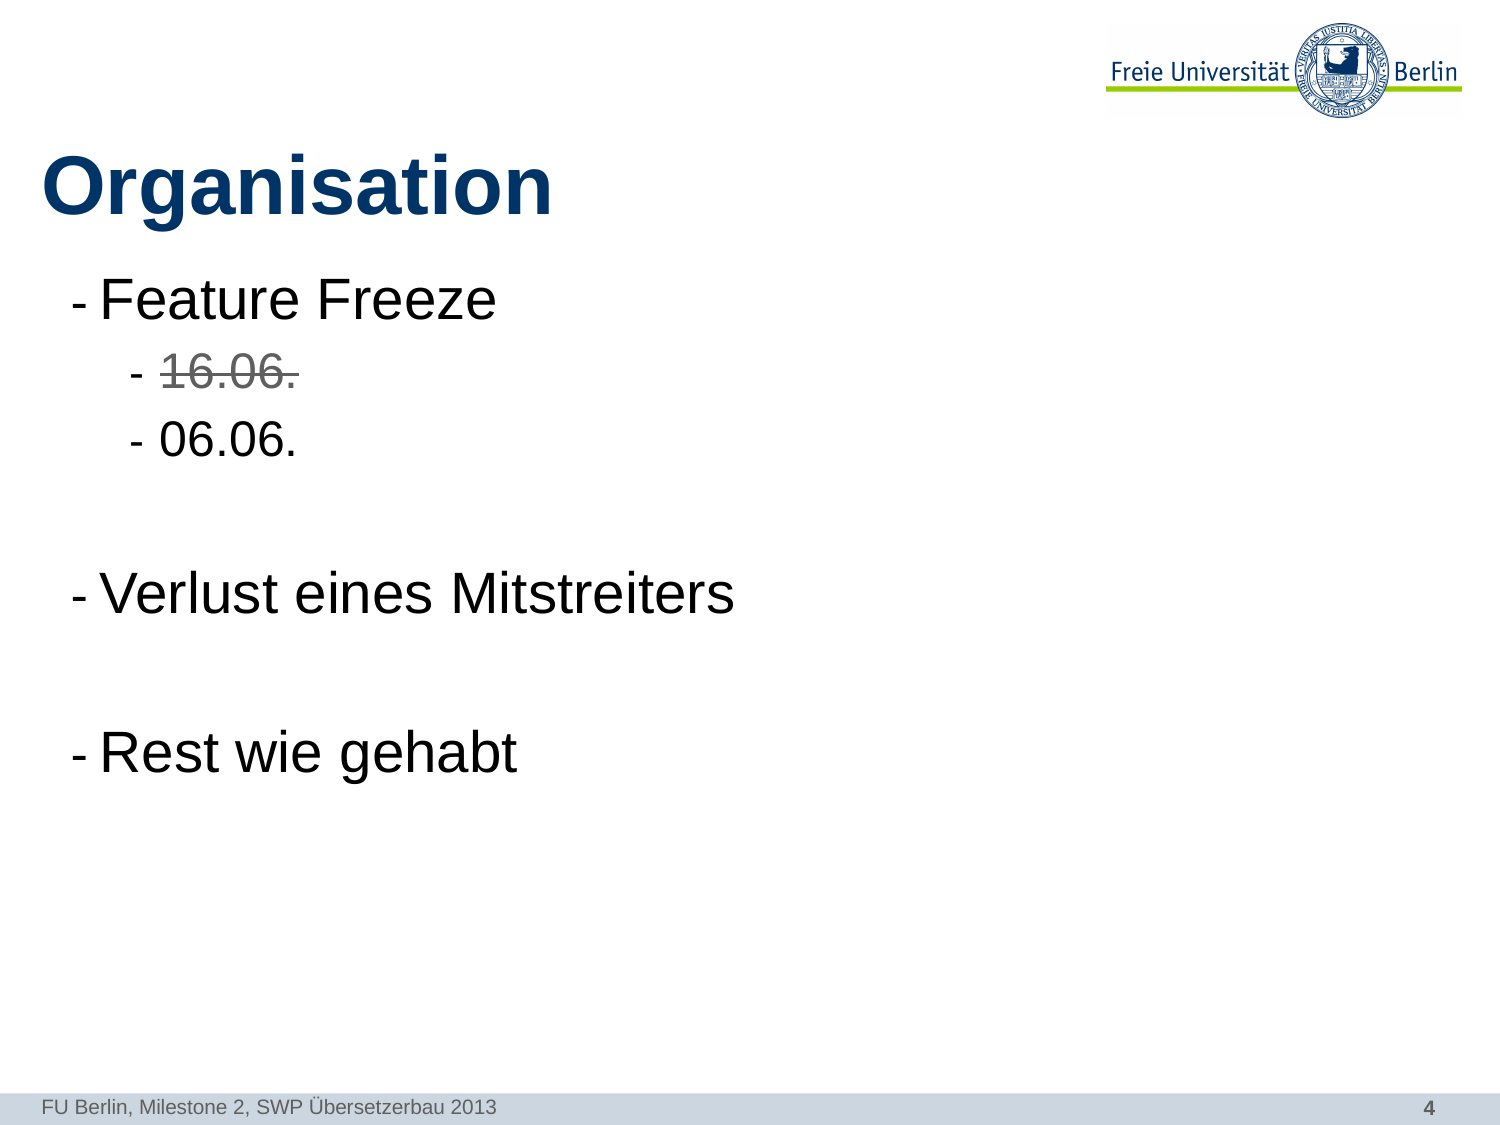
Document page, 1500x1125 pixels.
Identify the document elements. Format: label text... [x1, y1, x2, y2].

title Organisation [41, 139, 1460, 233]
picture [1106, 23, 1462, 118]
list Feature Freeze 16.06. 06.06. Verlust eines Mitstreiters Rest wie gehabt [41, 265, 1460, 1064]
